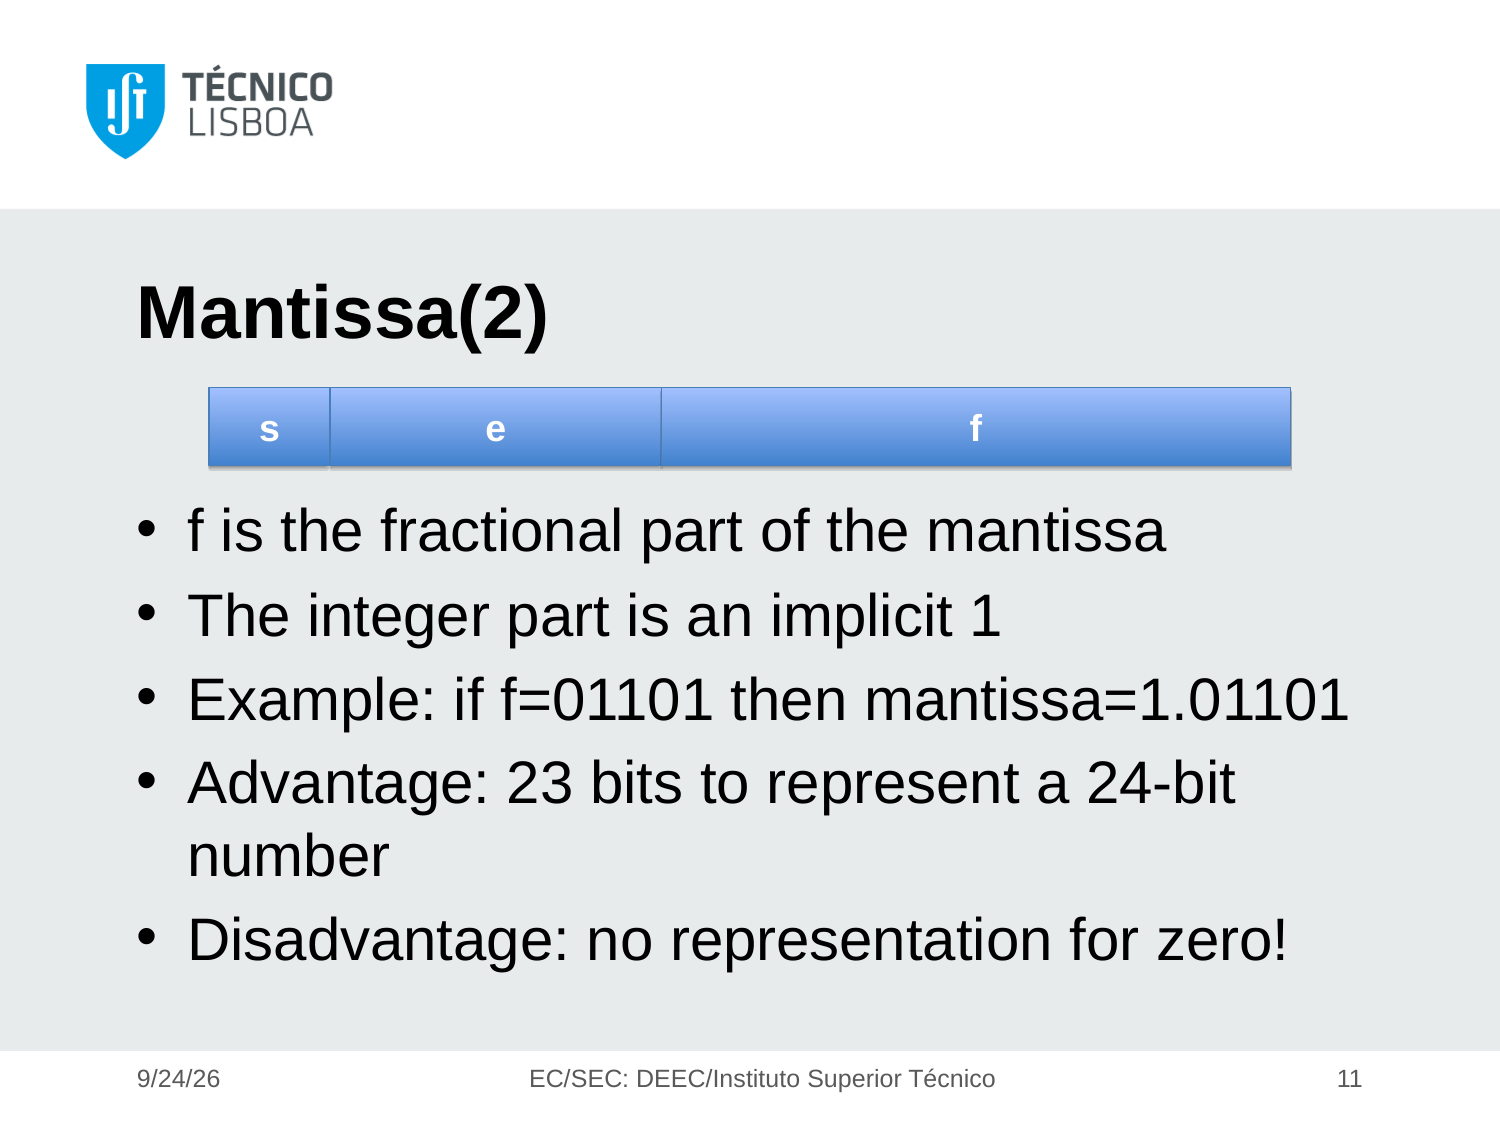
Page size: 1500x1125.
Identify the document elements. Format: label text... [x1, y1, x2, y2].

text_box e [331, 387, 661, 466]
picture [0, 0, 1500, 1125]
slide_number 11/26/20 [121, 1052, 425, 1103]
text_box f [661, 387, 1291, 466]
list f is the fractional part of the mantissa The integer part is an implicit 1 Example: if f=01101 then mantissa=1.01101 Advantage: 23 bits to represent a 24-bit number Disadvantage: no representation for zero! [121, 400, 1378, 1005]
footer EC/SEC: DEEC/Instituto Superior Técnico [512, 1052, 1021, 1103]
slide_number <number> [1077, 1052, 1378, 1103]
text_box s [209, 387, 331, 466]
title Mantissa(2) [121, 237, 1378, 381]
